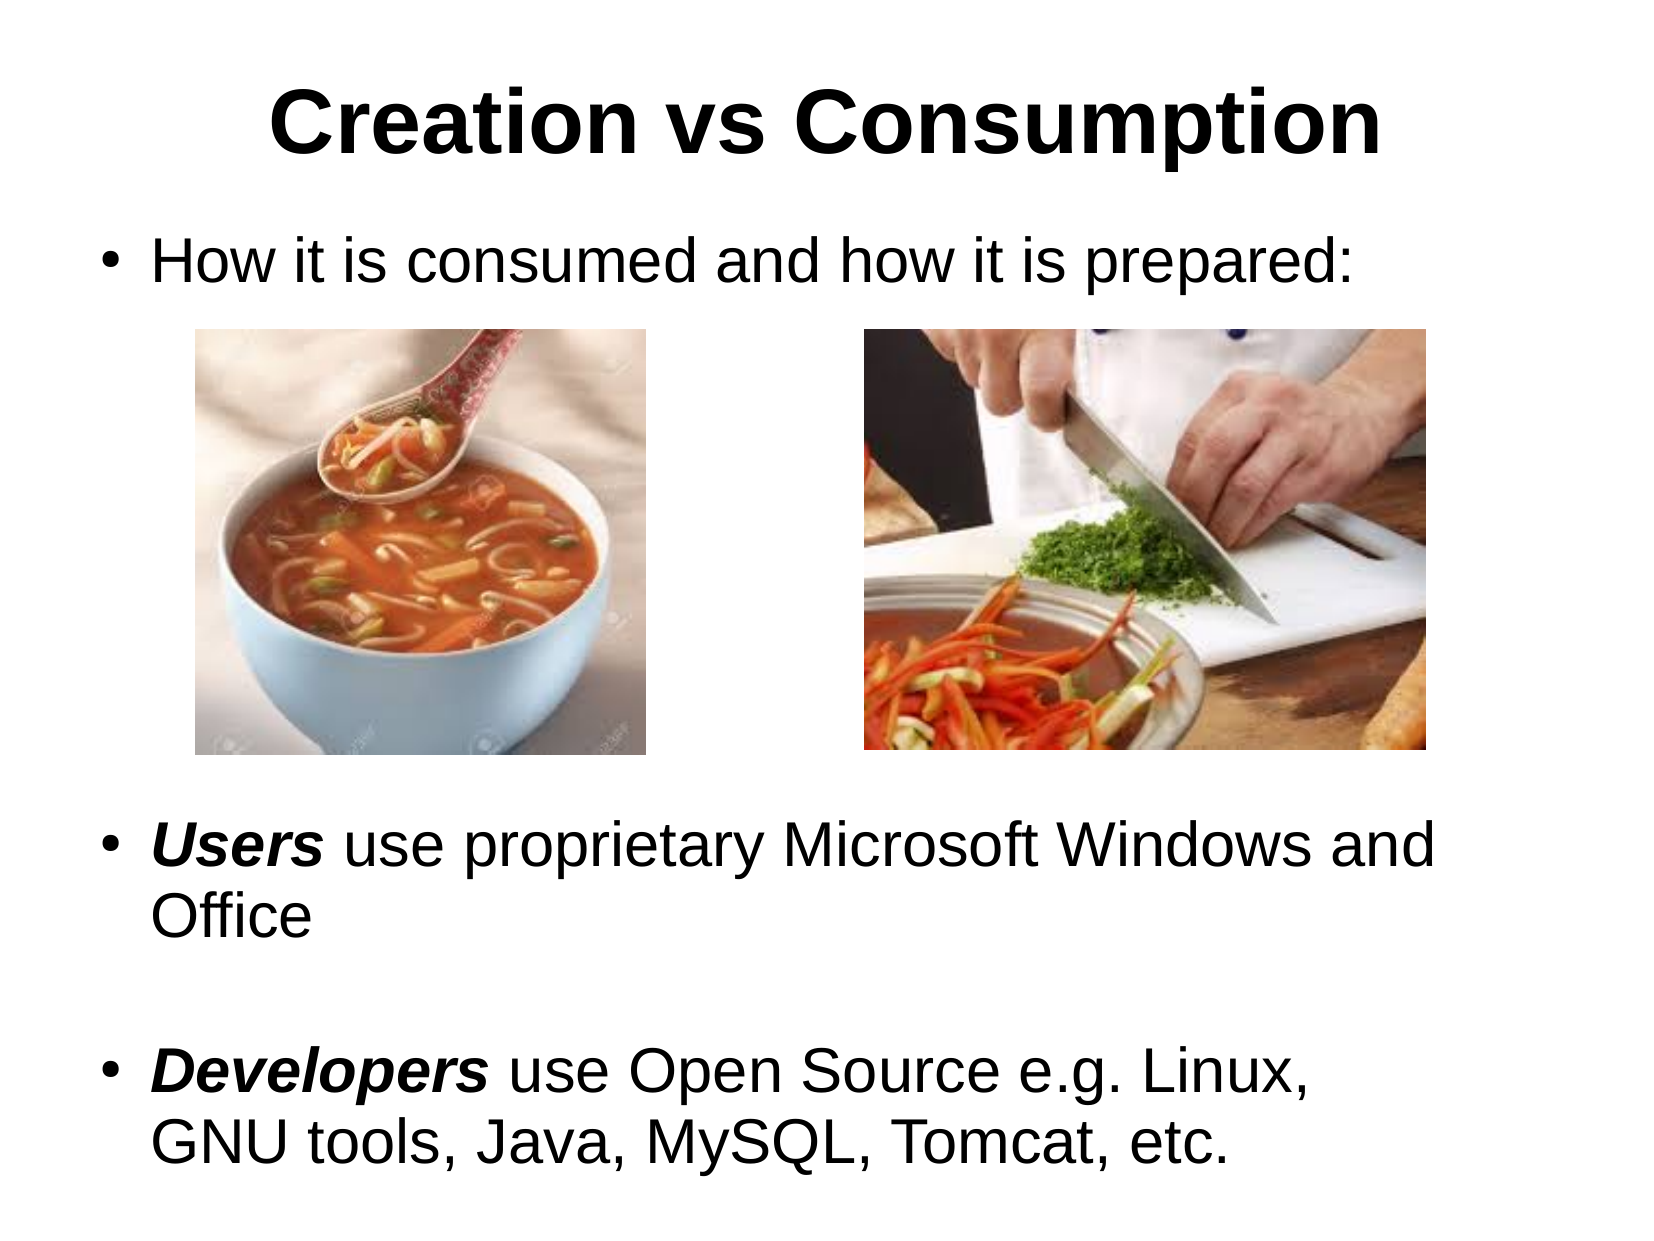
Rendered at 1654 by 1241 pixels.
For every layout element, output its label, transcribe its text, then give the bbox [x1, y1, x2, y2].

picture [864, 329, 1426, 751]
picture [195, 329, 646, 755]
list How it is consumed and how it is prepared: Users use proprietary Microsoft Windows and Office Developers use Open Source e.g. Linux, GNU tools, Java, MySQL, Tomcat, etc. [82, 225, 1538, 1186]
title Creation vs Consumption [82, 49, 1571, 196]
